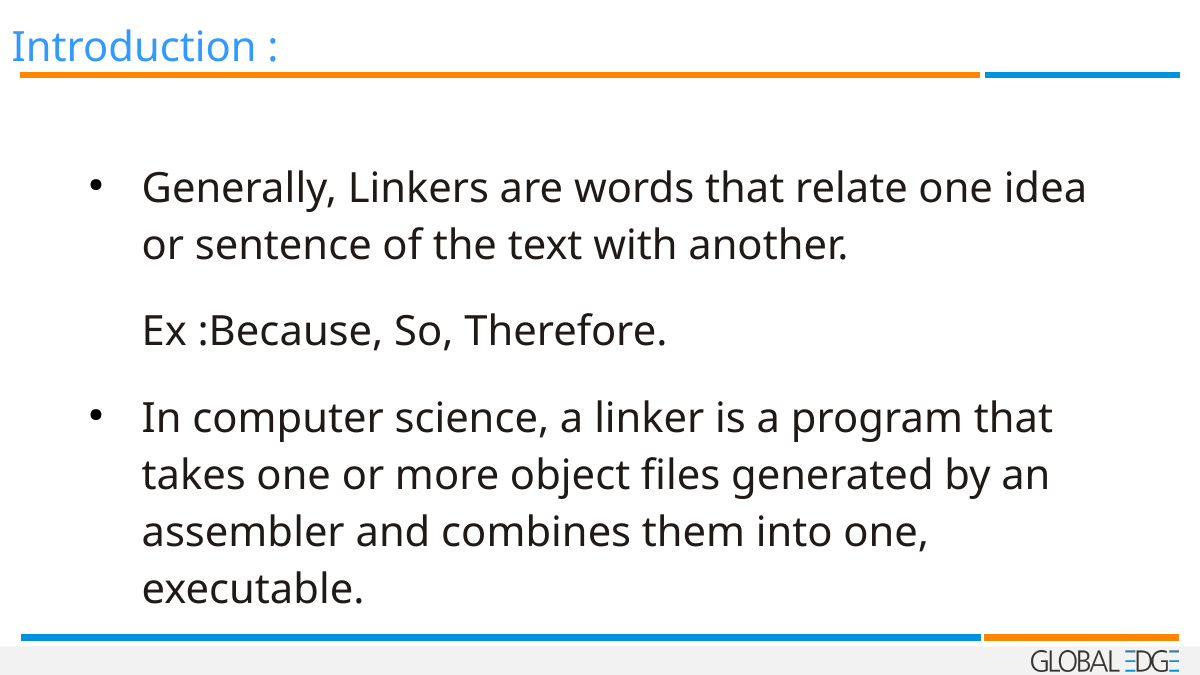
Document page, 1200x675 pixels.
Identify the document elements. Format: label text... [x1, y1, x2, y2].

list Generally, Linkers are words that relate one idea or sentence of the text with another. Ex :Because, So, Therefore. In computer science, a linker is a program that takes one or more object files generated by an assembler and combines them into one, executable. [70, 82, 1134, 623]
title Introduction : [11, 18, 1087, 71]
picture [1031, 650, 1179, 672]
